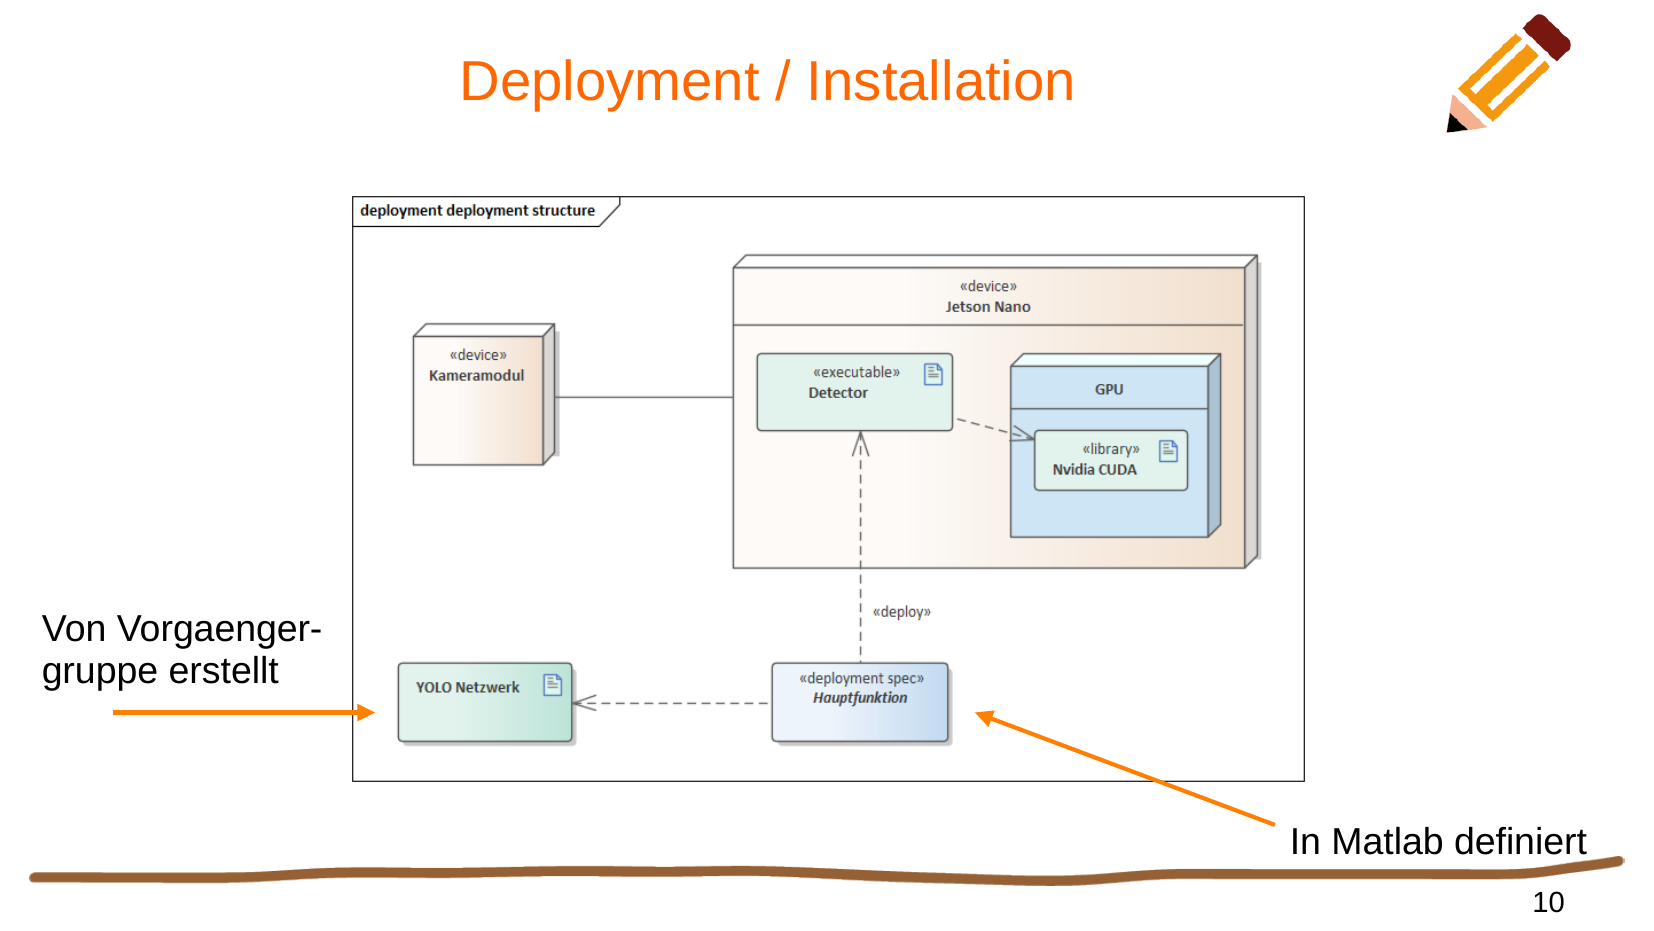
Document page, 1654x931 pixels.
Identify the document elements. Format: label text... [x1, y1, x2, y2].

picture [343, 187, 1313, 790]
text_box Von Vorgaenger- gruppe erstellt [27, 600, 338, 699]
text_box In Matlab definiert [1275, 813, 1603, 870]
picture [29, 856, 1625, 886]
picture [1446, 14, 1571, 133]
title Deployment / Installation [88, 29, 1447, 133]
